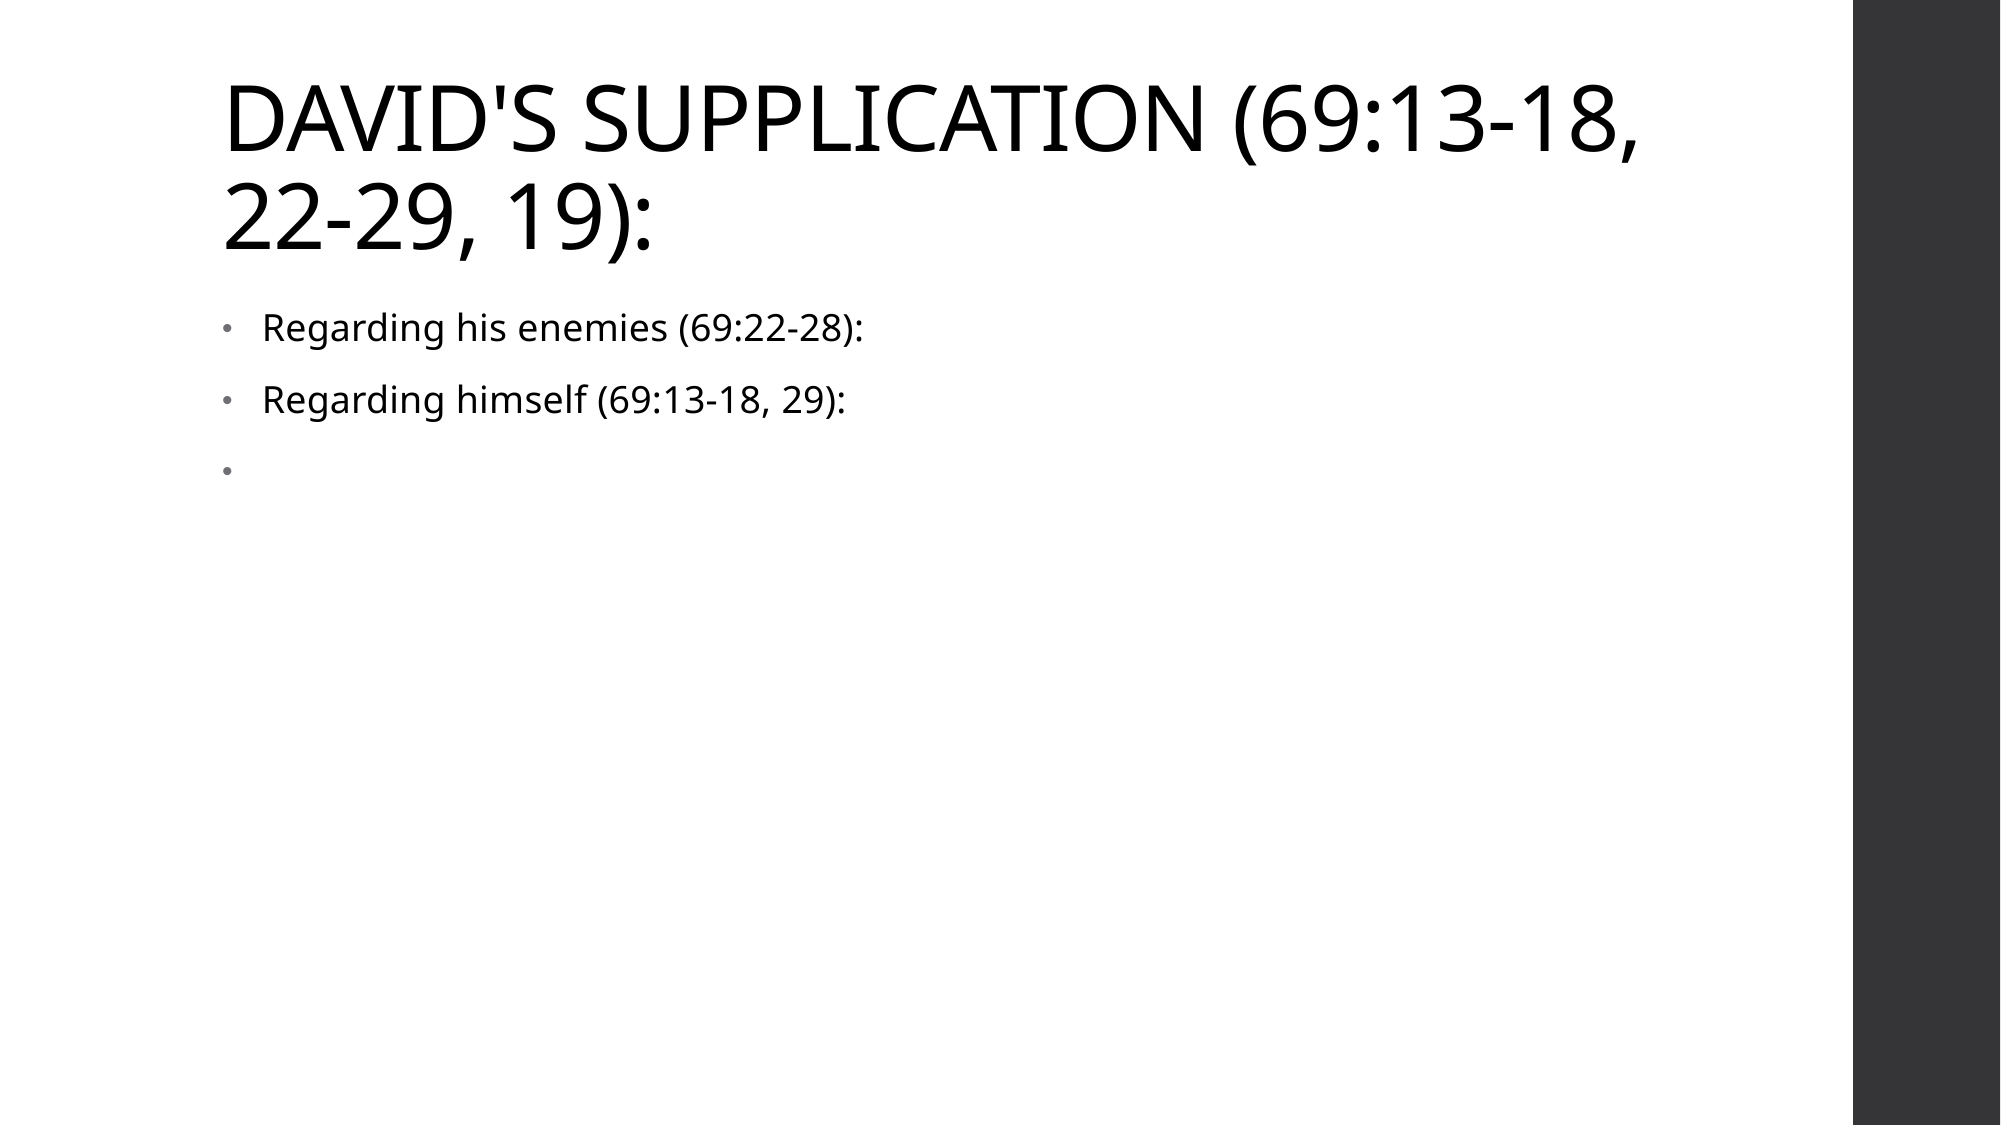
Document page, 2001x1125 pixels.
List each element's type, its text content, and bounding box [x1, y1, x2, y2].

list Regarding his enemies (69:22-28): Regarding himself (69:13-18, 29): [206, 299, 1617, 1014]
title DAVID'S SUPPLICATION (69:13-18, 22-29, 19): [206, 60, 1797, 278]
